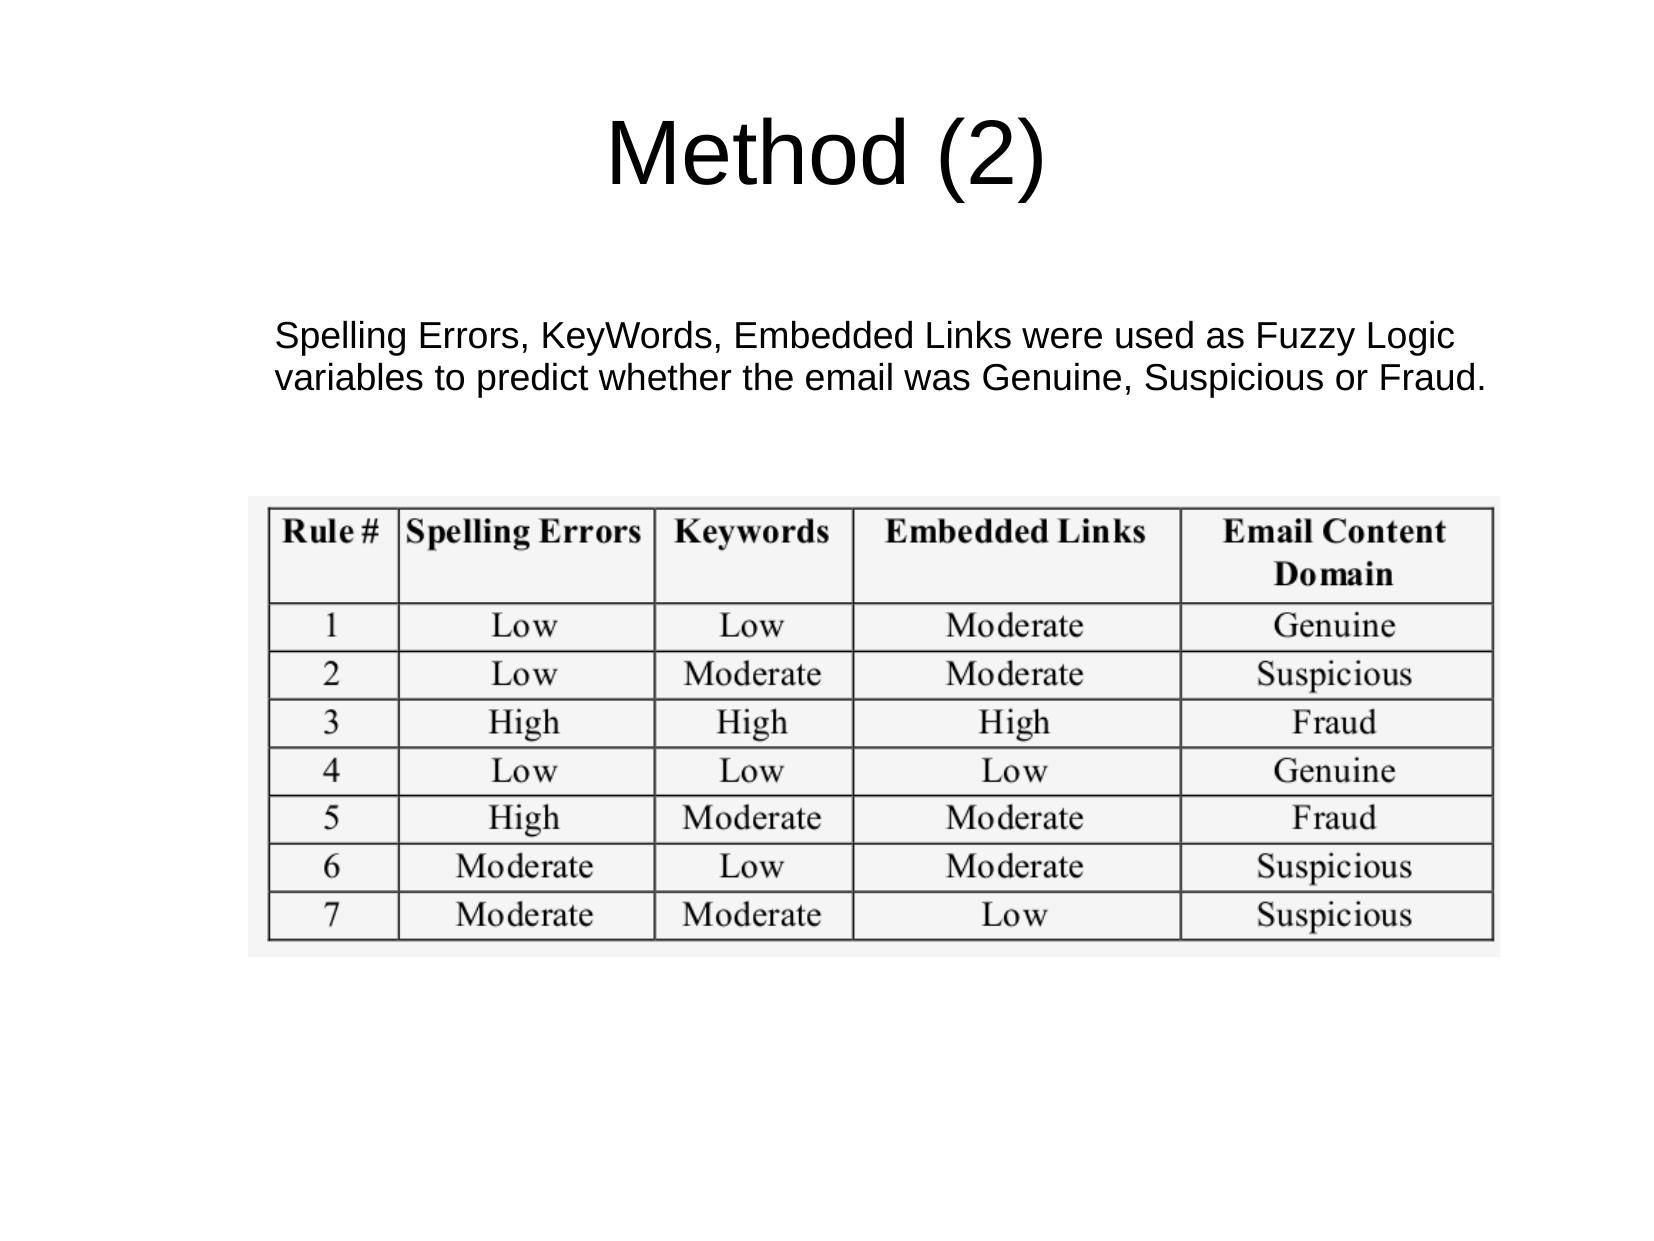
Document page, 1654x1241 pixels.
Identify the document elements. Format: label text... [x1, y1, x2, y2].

picture [248, 496, 1501, 957]
text_box Spelling Errors, KeyWords, Embedded Links were used as Fuzzy Logic variables to predict whether the email was Genuine, Suspicious or Fraud. [259, 307, 1513, 406]
title Method (2) [82, 49, 1571, 257]
